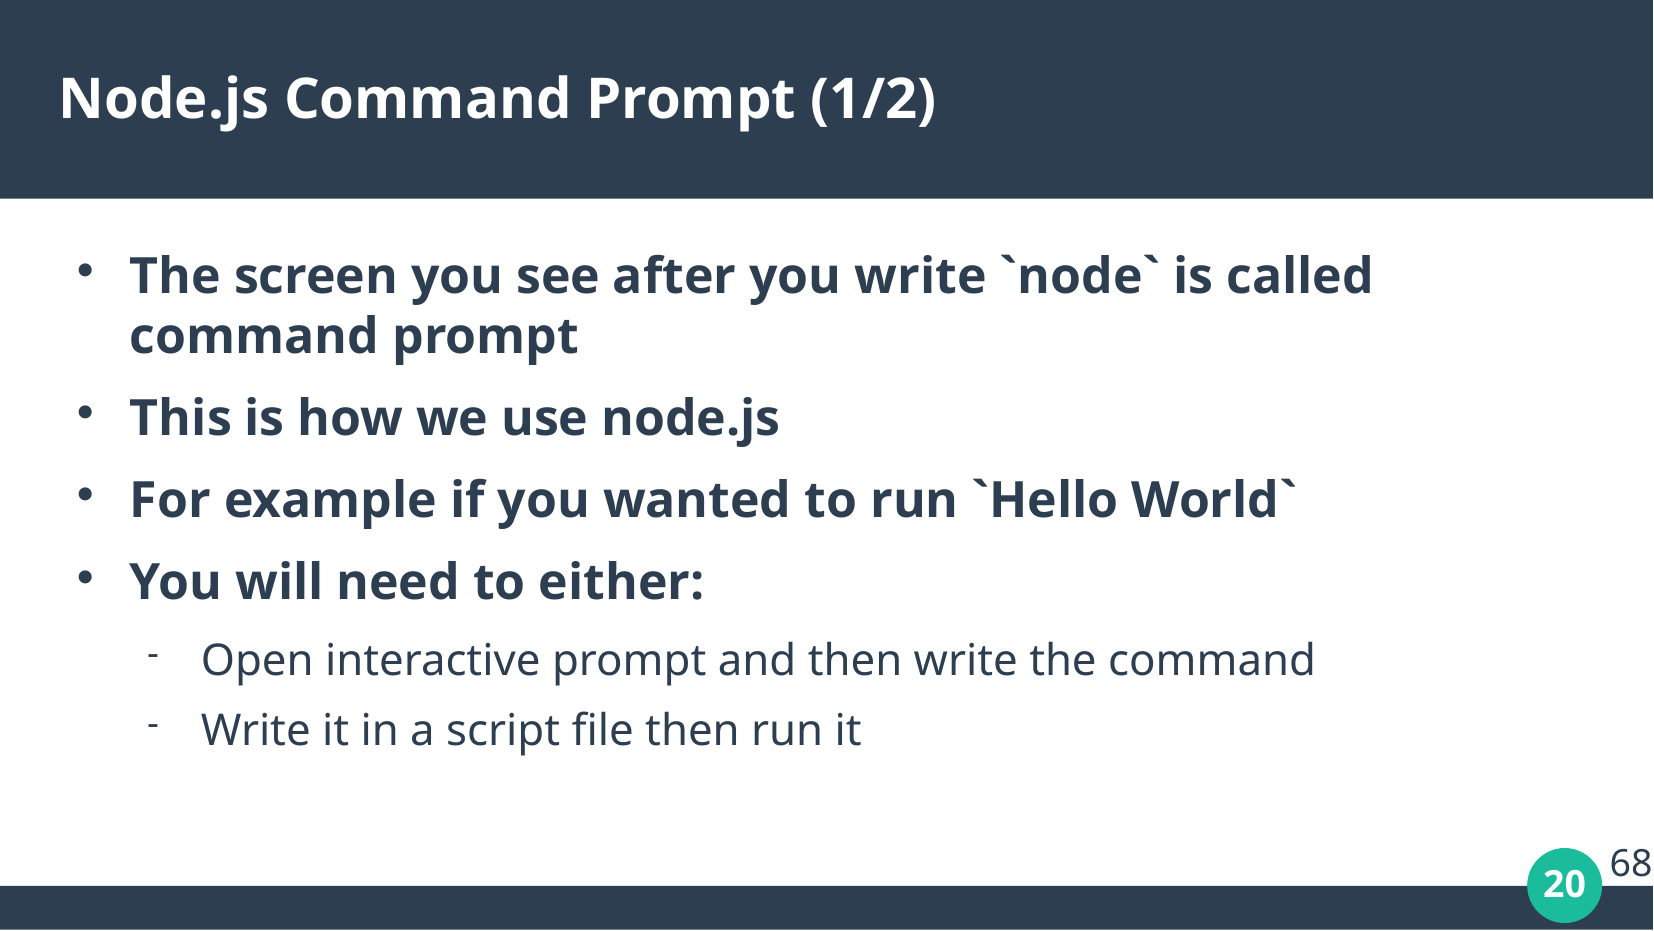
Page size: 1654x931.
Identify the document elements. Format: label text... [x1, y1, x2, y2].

list The screen you see after you write `node` is called command prompt This is how we use node.js For example if you wanted to run `Hello World` You will need to either: Open interactive prompt and then write the command Write it in a script file then run it [59, 243, 1594, 864]
title Node.js Command Prompt (1/2) [59, 37, 1594, 155]
text_box 68 [1588, 830, 1654, 899]
